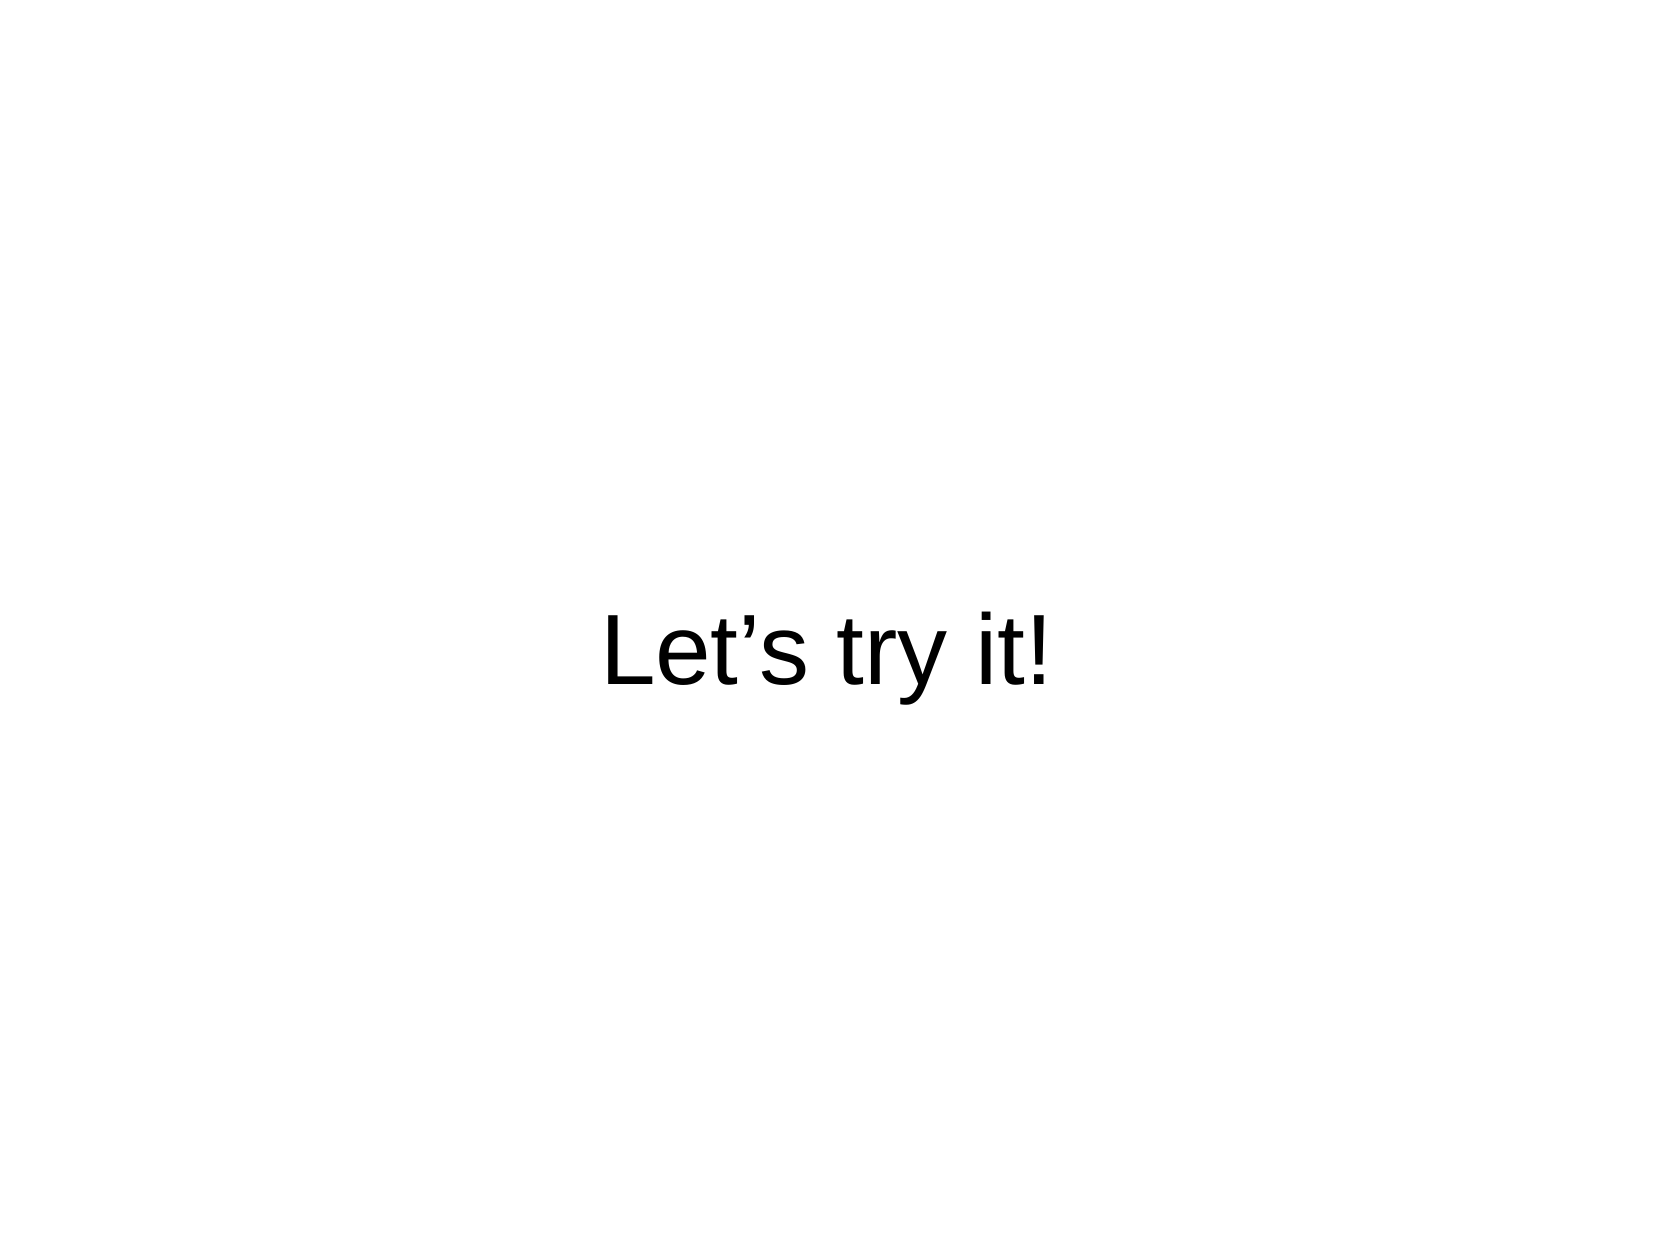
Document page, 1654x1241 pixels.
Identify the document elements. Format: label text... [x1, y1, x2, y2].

subtitle Let’s try it! [82, 290, 1571, 1010]
